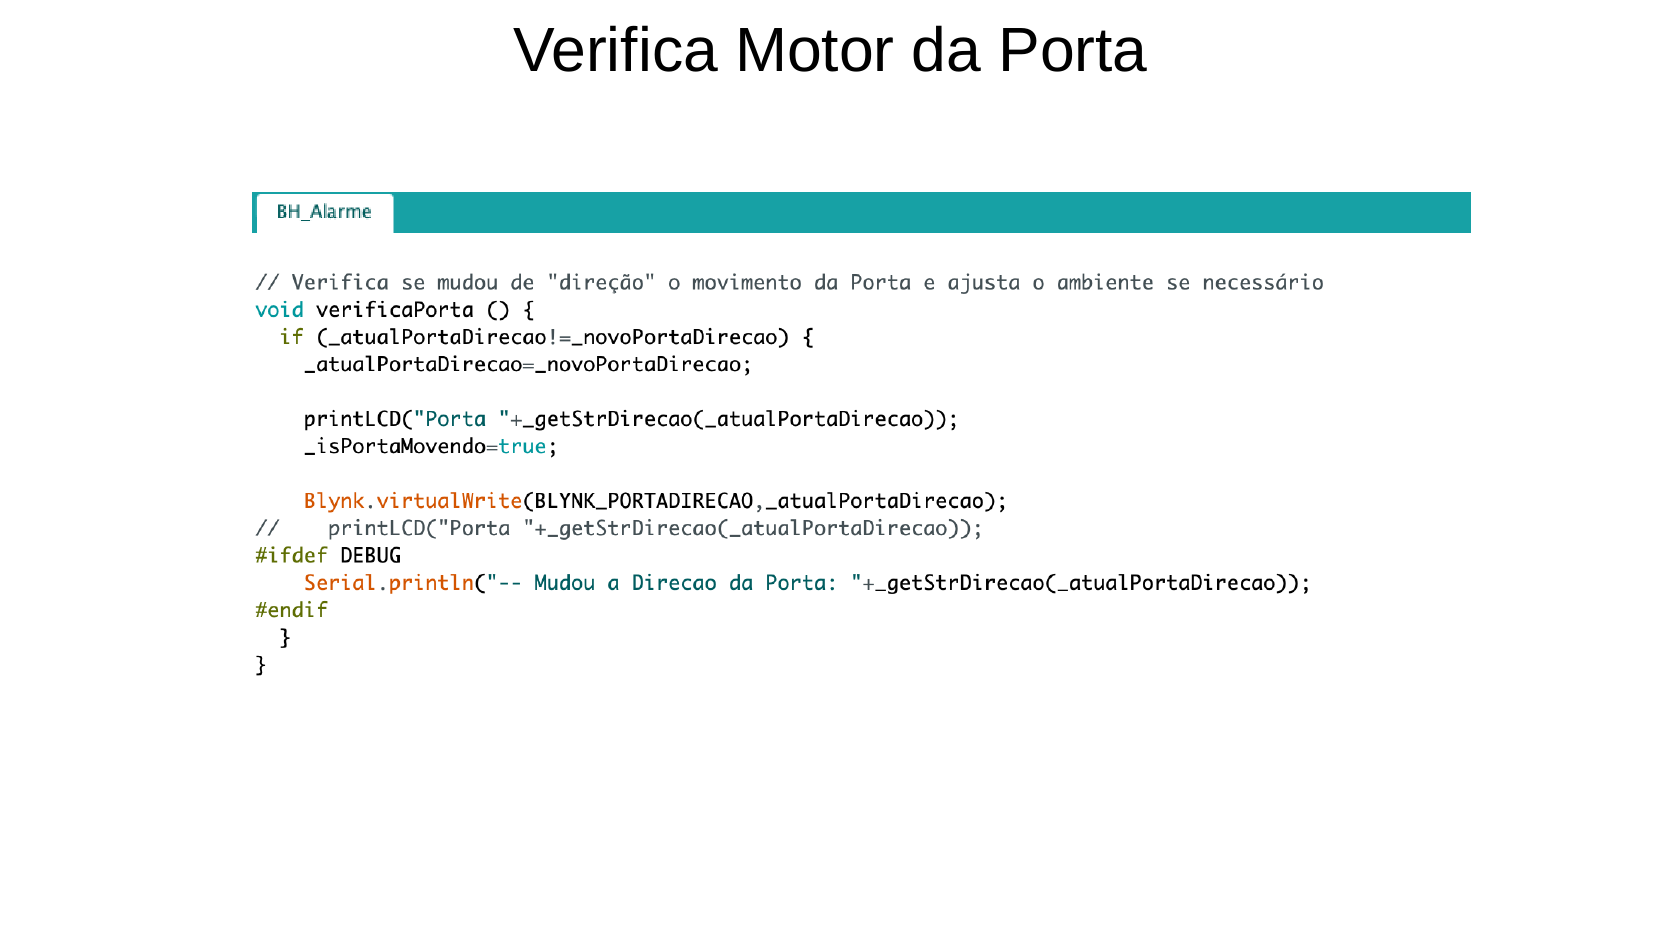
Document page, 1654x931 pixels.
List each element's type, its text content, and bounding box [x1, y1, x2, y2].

picture [252, 192, 1471, 736]
title Verifica Motor da Porta [86, 0, 1576, 106]
